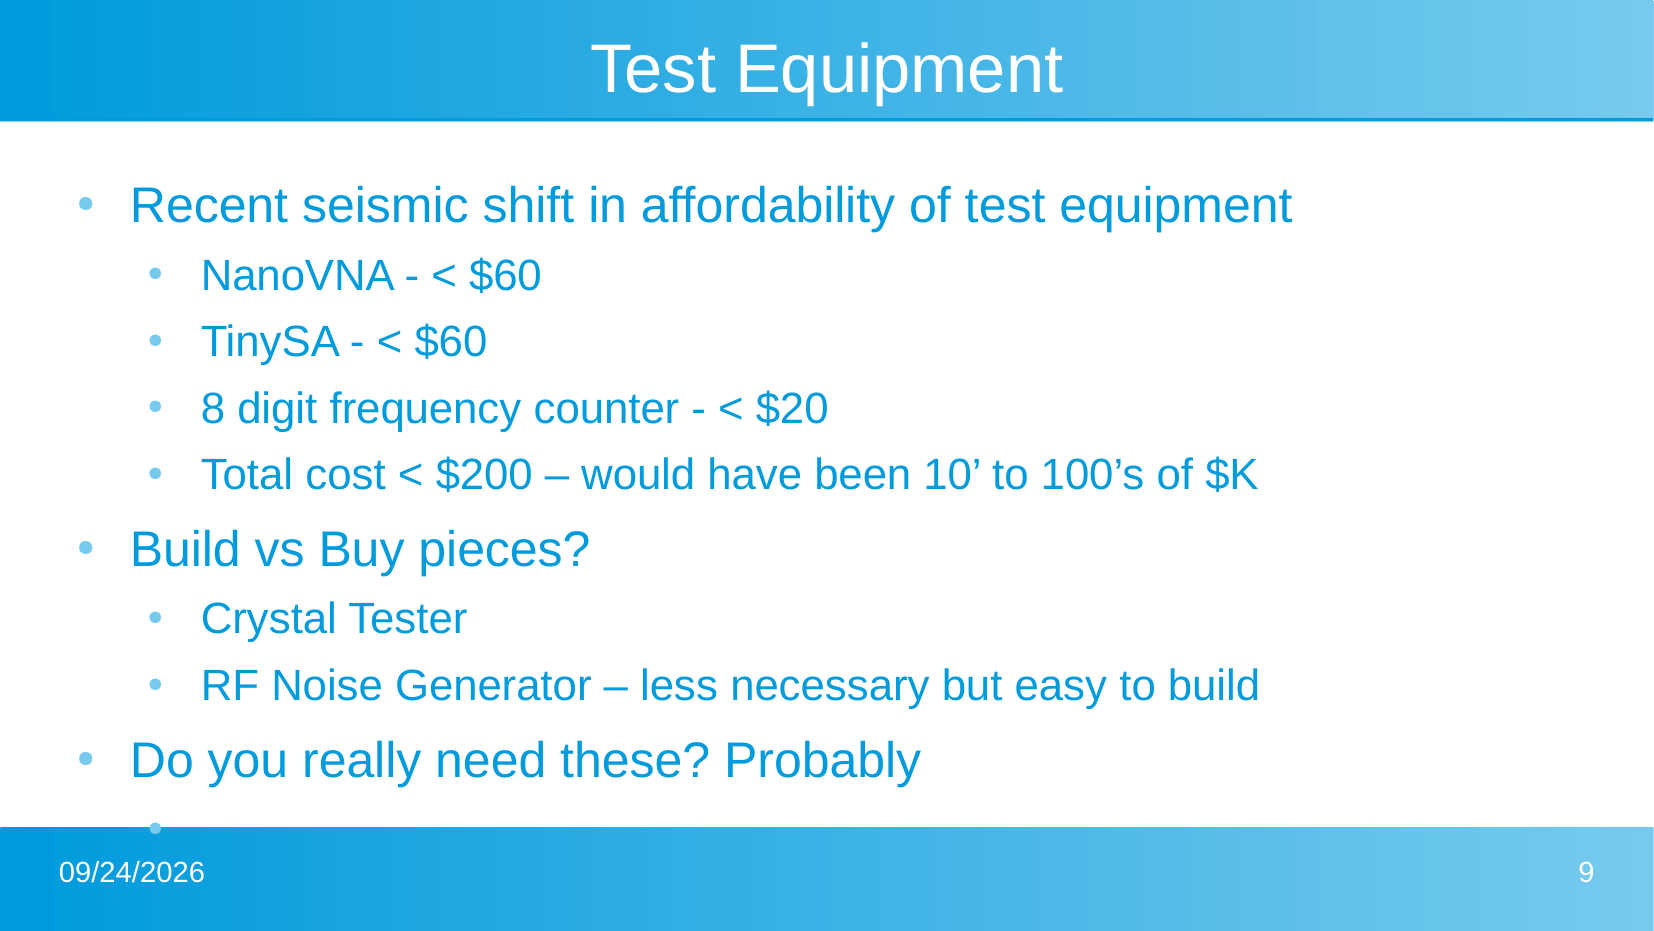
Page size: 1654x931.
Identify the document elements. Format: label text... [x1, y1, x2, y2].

list Recent seismic shift in affordability of test equipment NanoVNA - < $60 TinySA - < $60 8 digit frequency counter - < $20 Total cost < $200 – would have been 10’ to 100’s of $K Build vs Buy pieces? Crystal Tester RF Noise Generator – less necessary but easy to build Do you really need these? Probably [59, 177, 1595, 768]
title Test Equipment [59, 29, 1595, 108]
